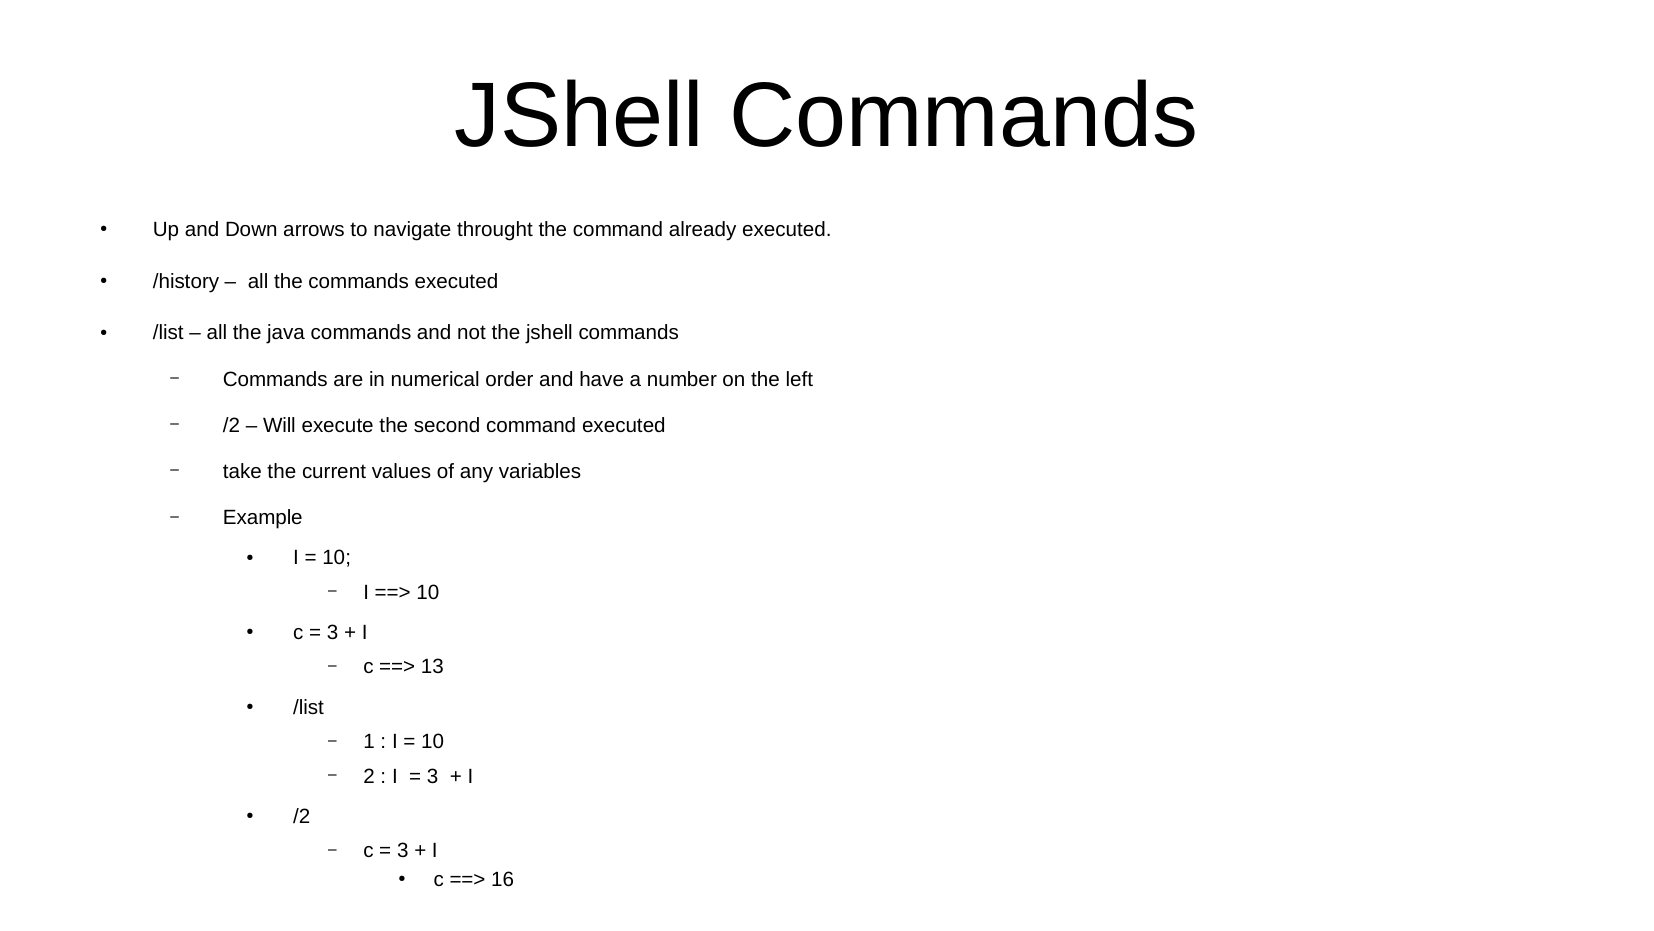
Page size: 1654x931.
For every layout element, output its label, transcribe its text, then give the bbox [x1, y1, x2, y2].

title JShell Commands [82, 37, 1571, 193]
list Up and Down arrows to navigate throught the command already executed. /history – all the commands executed /list – all the java commands and not the jshell commands Commands are in numerical order and have a number on the left /2 – Will execute the second command executed take the current values of any variables Example I = 10; I ==> 10 c = 3 + I c ==> 13 /list 1 : I = 10 2 : I = 3 + I /2 c = 3 + I c ==> 16 [82, 217, 1621, 901]
